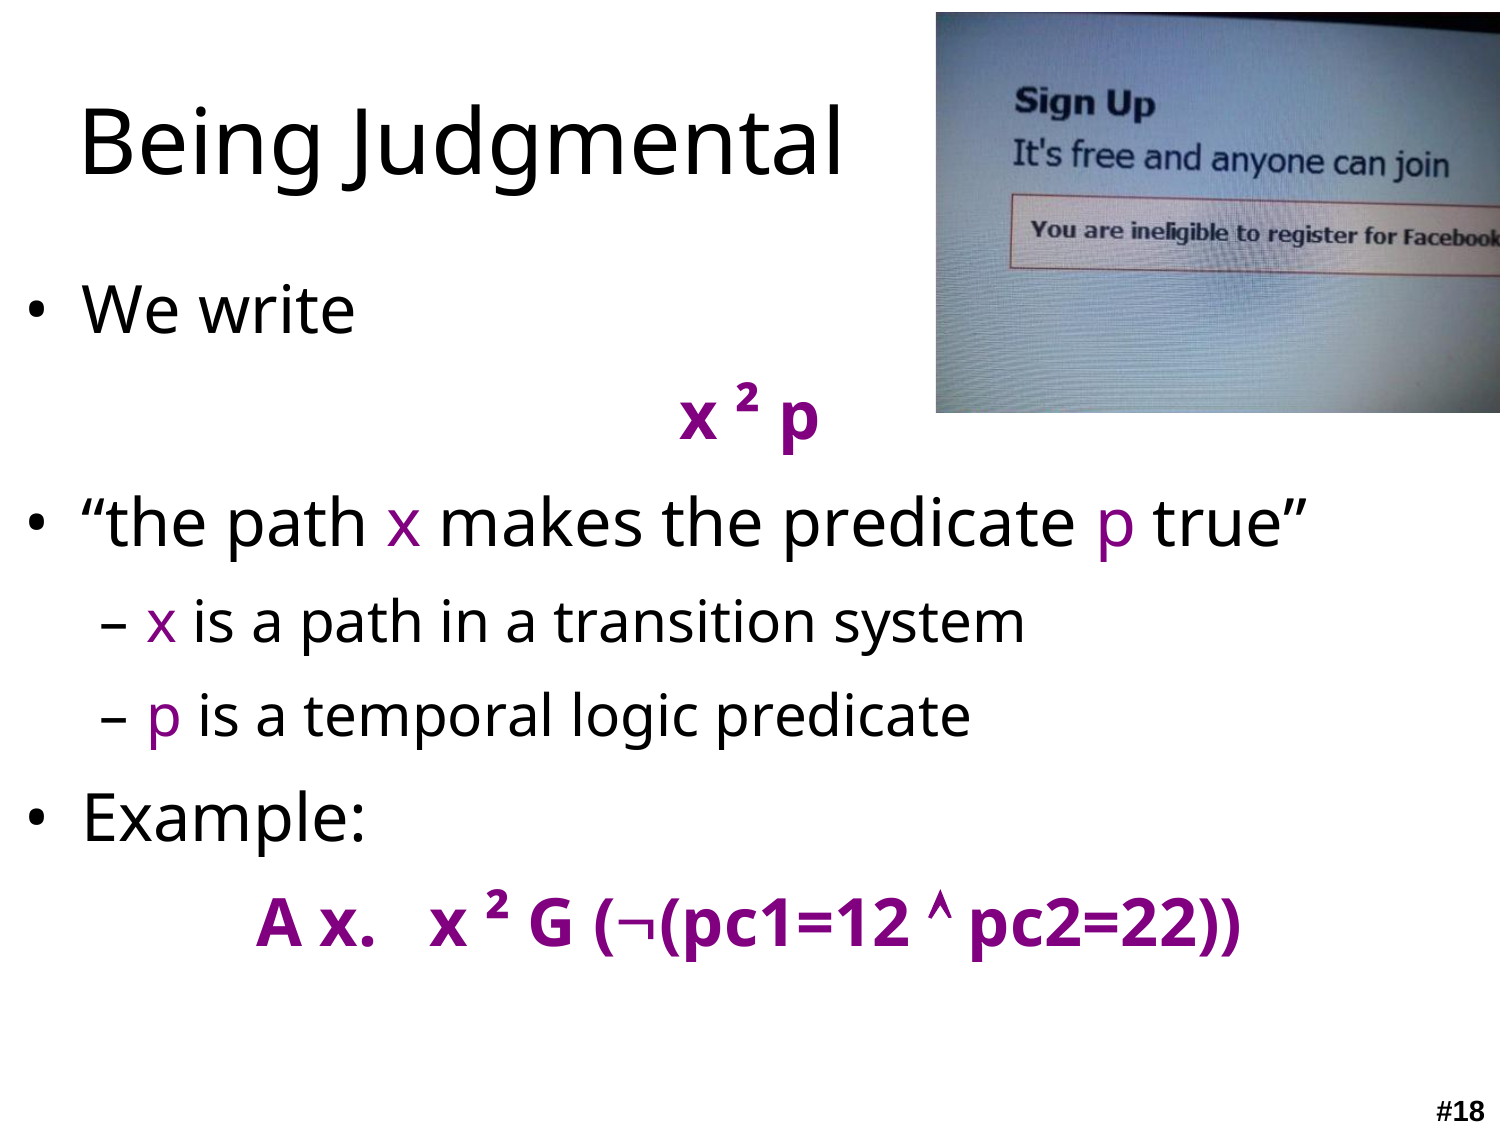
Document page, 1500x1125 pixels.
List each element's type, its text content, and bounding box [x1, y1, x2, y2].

picture [935, 12, 1500, 413]
list We write x ² p “the path x makes the predicate p true” x is a path in a transition system p is a temporal logic predicate Example: A x. x ² G ((pc1=12  pc2=22)) [24, 262, 1476, 1086]
title Being Judgmental [24, 45, 901, 233]
